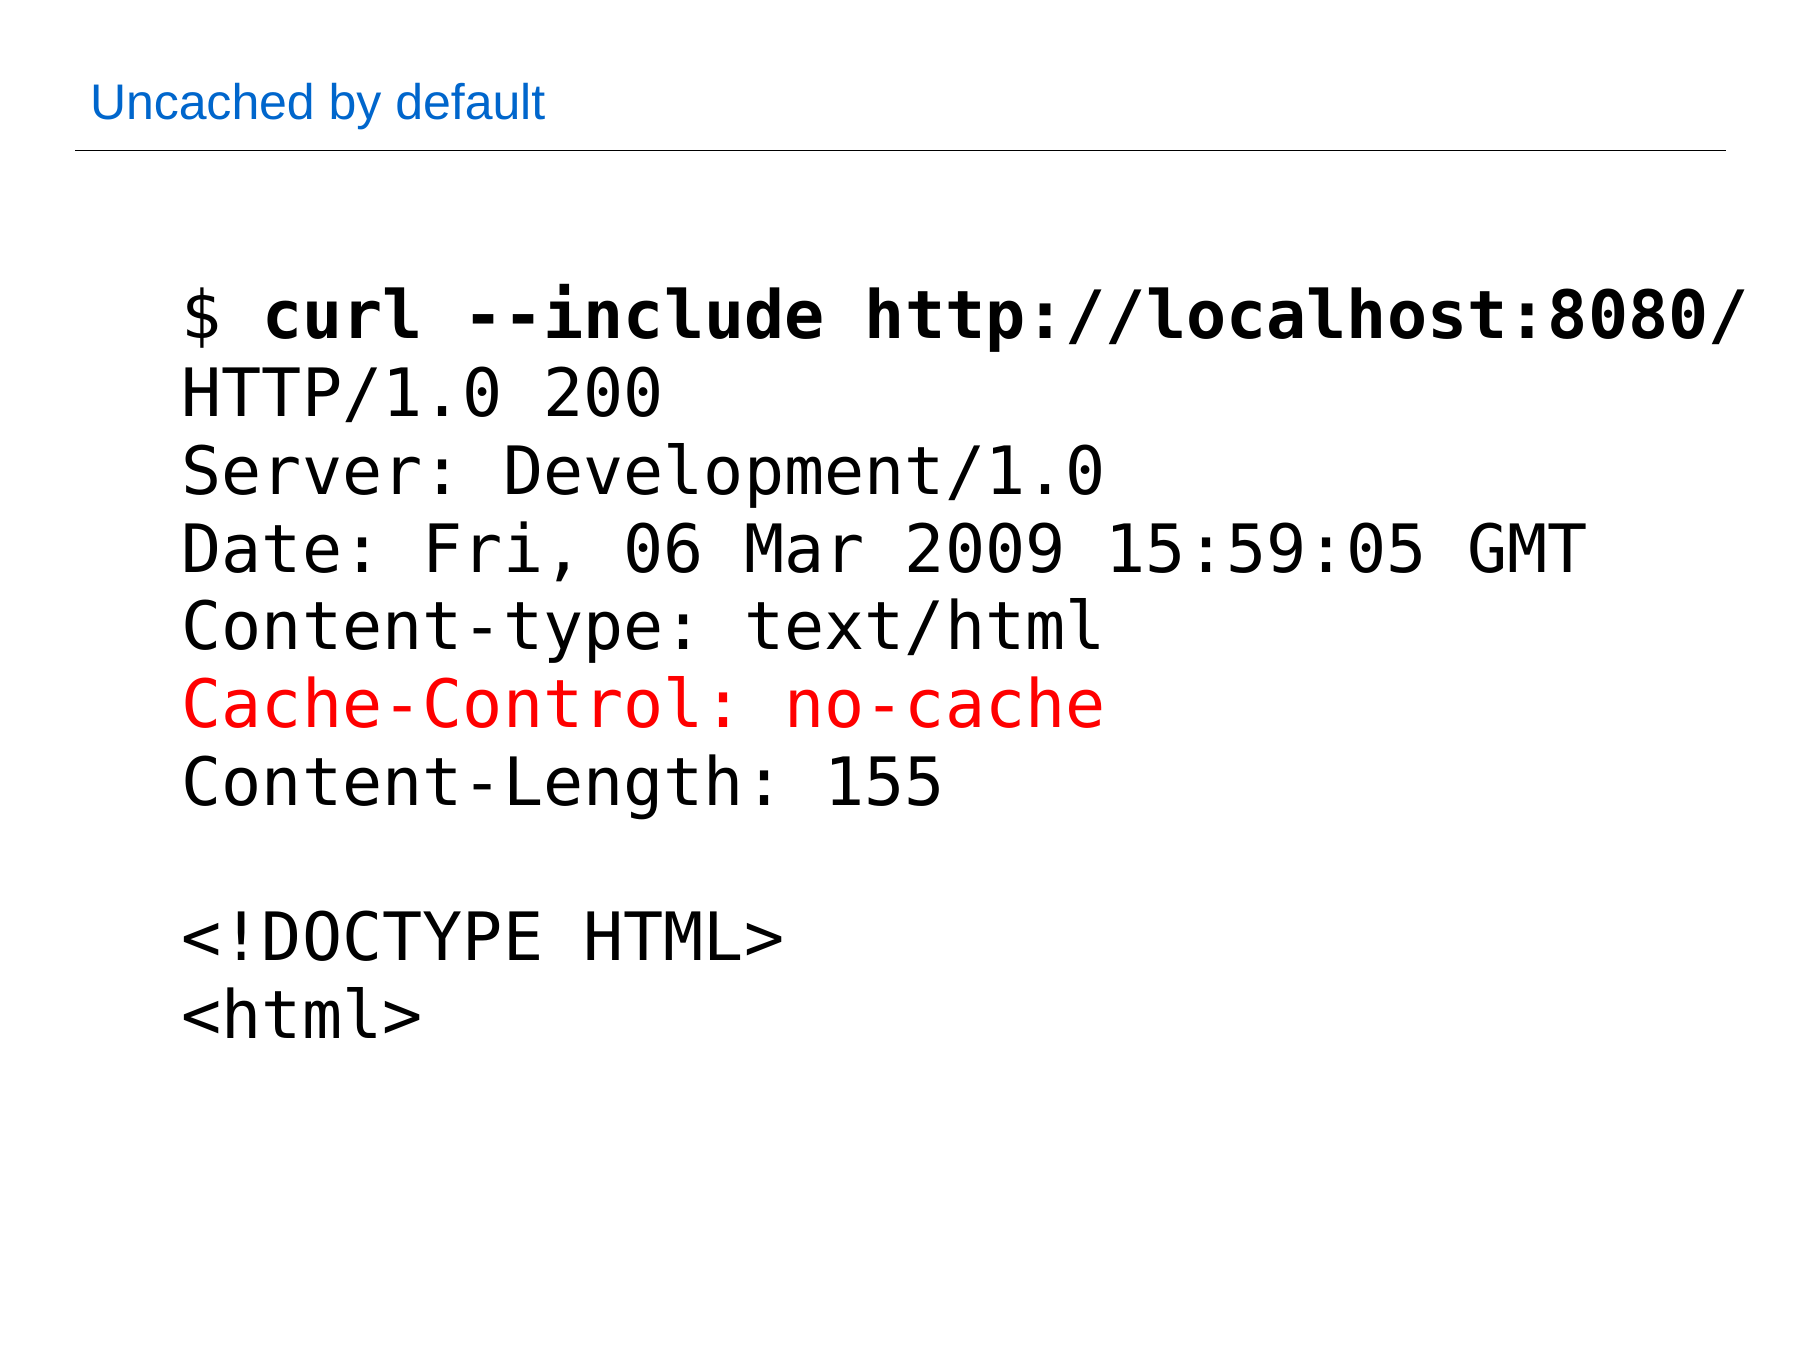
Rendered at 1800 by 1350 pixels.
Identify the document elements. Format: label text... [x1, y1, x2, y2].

text_box $ curl --include http://localhost:8080/ HTTP/1.0 200 Server: Development/1.0 Date: Fri, 06 Mar 2009 15:59:05 GMT Content-type: text/html Cache-Control: no-cache Content-Length: 155 <!DOCTYPE HTML> <html> [166, 269, 1800, 1140]
title Uncached by default [90, 61, 1710, 149]
